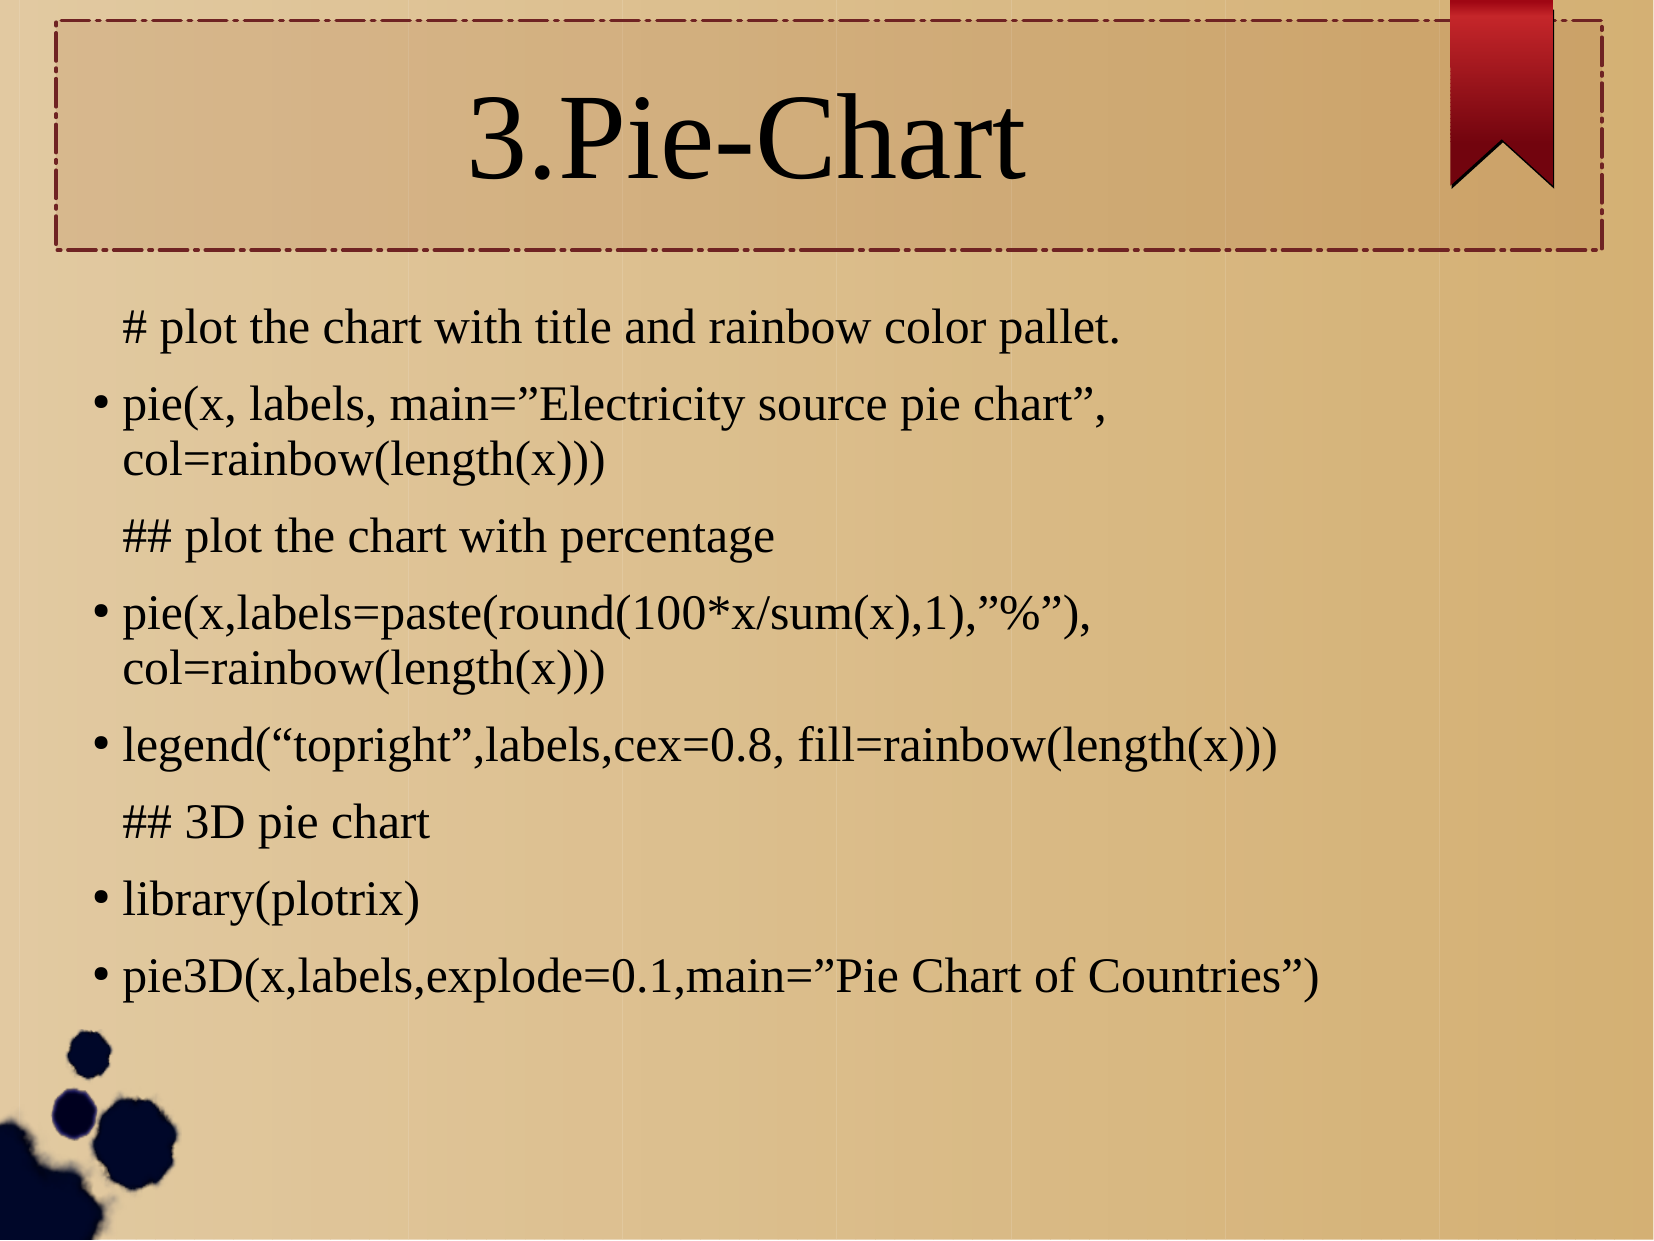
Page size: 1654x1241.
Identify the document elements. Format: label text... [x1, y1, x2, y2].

list # plot the chart with title and rainbow color pallet. pie(x, labels, main=”Electricity source pie chart”, col=rainbow(length(x))) ## plot the chart with percentage pie(x,labels=paste(round(100*x/sum(x),1),”%”), col=rainbow(length(x))) legend(“topright”,labels,cex=0.8, fill=rainbow(length(x))) ## 3D pie chart library(plotrix) pie3D(x,labels,explode=0.1,main=”Pie Chart of Countries”) [82, 299, 1571, 1019]
title 3.Pie-Chart [82, 47, 1412, 229]
